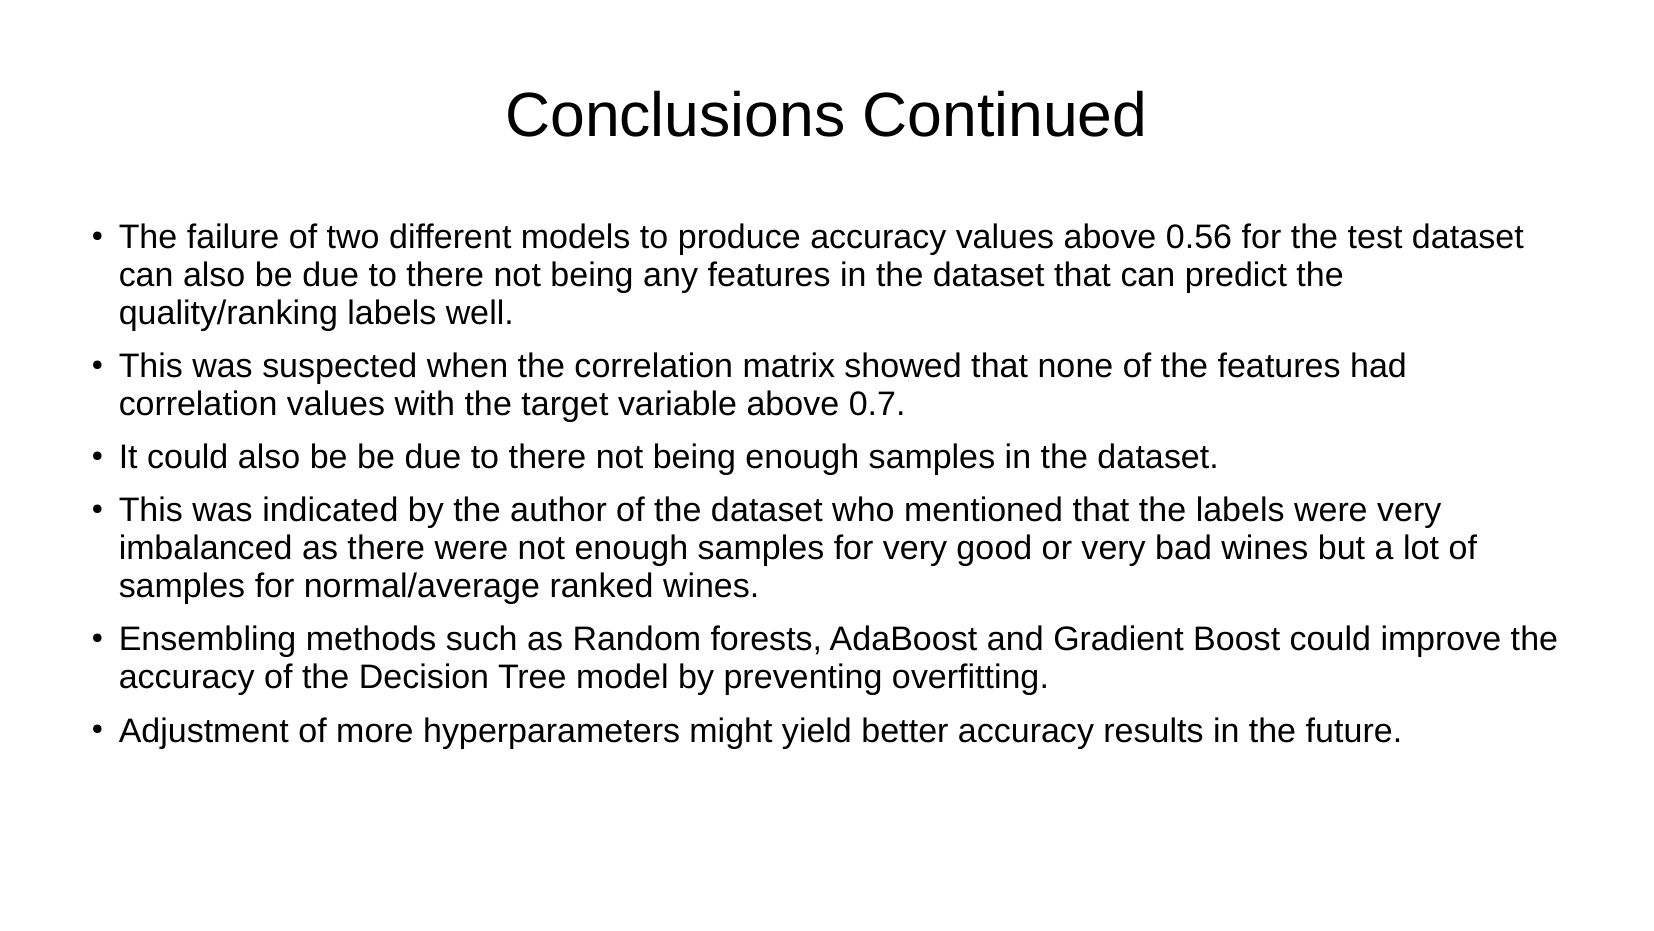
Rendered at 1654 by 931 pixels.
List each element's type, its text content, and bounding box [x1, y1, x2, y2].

title Conclusions Continued [82, 37, 1571, 193]
list The failure of two different models to produce accuracy values above 0.56 for the test dataset can also be due to there not being any features in the dataset that can predict the quality/ranking labels well. This was suspected when the correlation matrix showed that none of the features had correlation values with the target variable above 0.7. It could also be be due to there not being enough samples in the dataset. This was indicated by the author of the dataset who mentioned that the labels were very imbalanced as there were not enough samples for very good or very bad wines but a lot of samples for normal/average ranked wines. Ensembling methods such as Random forests, AdaBoost and Gradient Boost could improve the accuracy of the Decision Tree model by preventing overfitting. Adjustment of more hyperparameters might yield better accuracy results in the future. [82, 217, 1571, 758]
